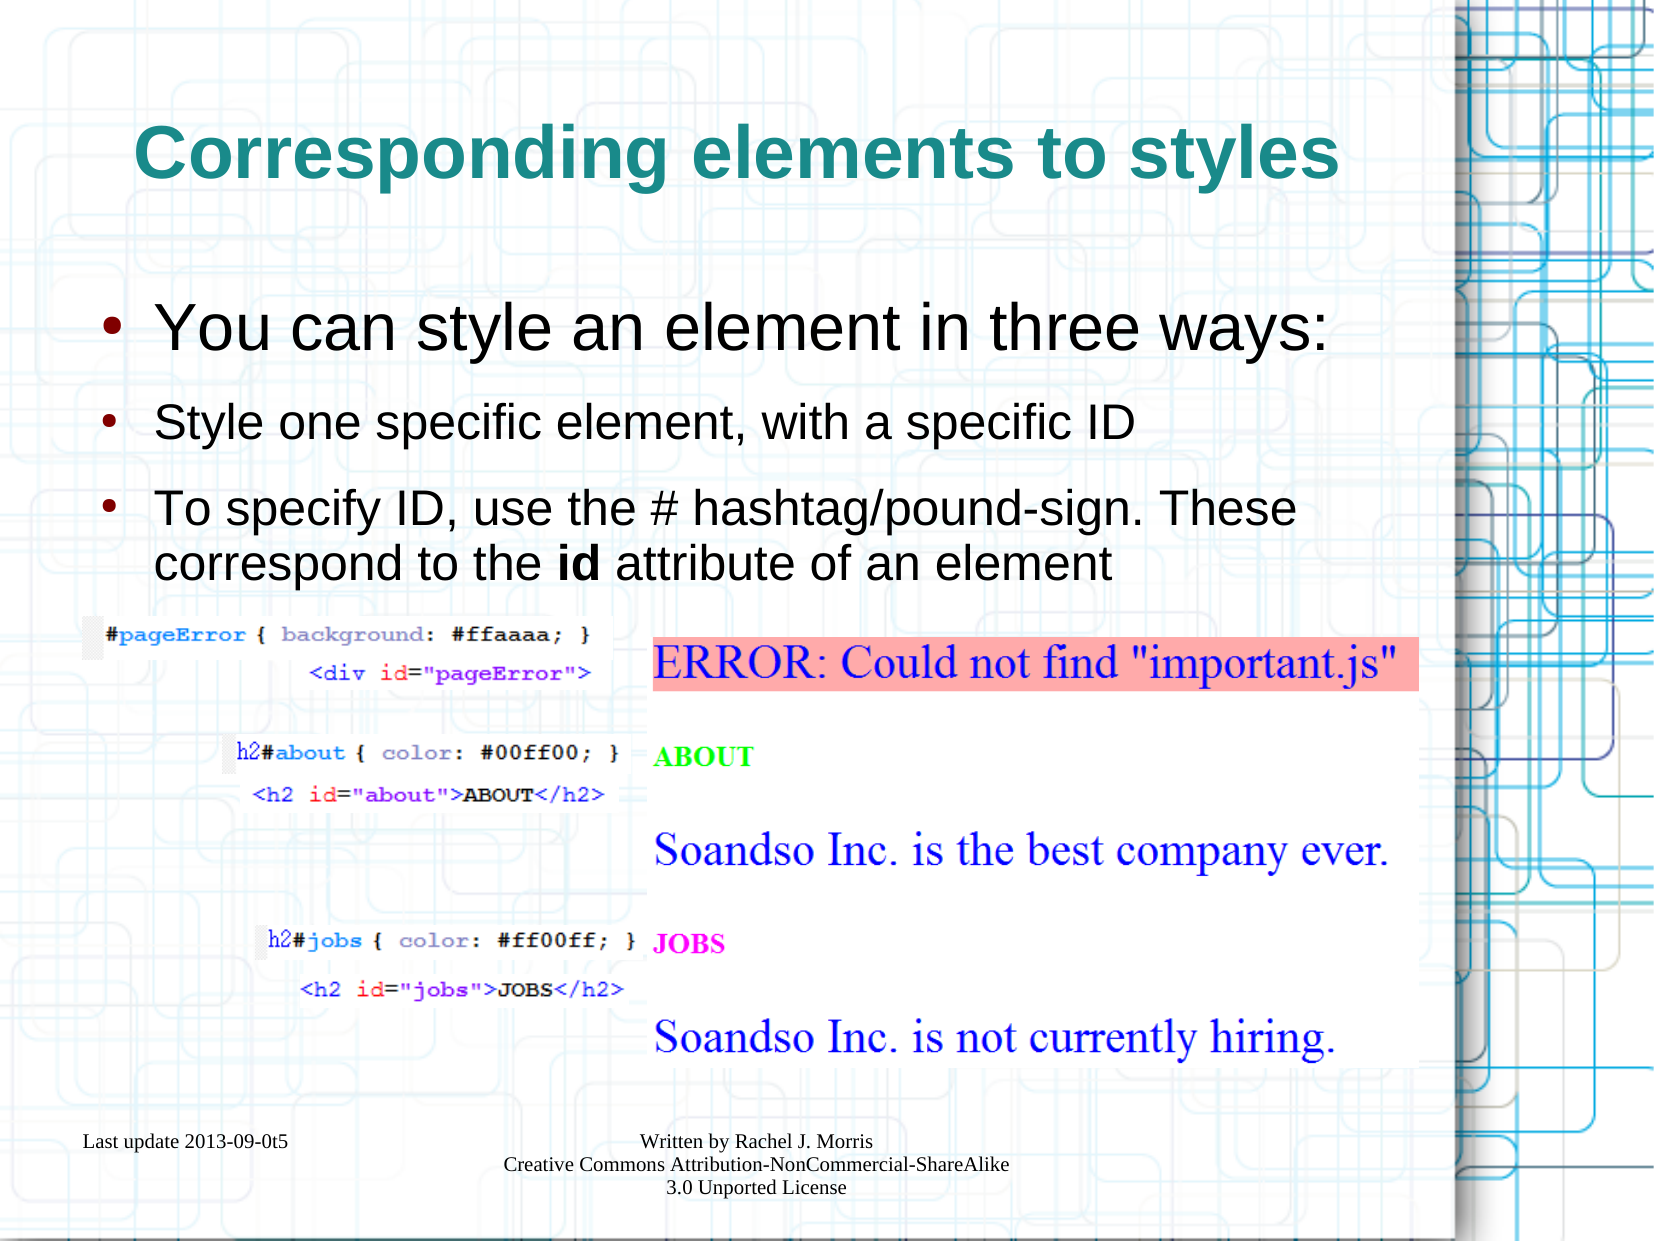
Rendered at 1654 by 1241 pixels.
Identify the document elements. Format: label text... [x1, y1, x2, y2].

list You can style an element in three ways: Style one specific element, with a specific ID To specify ID, use the # hashtag/pound-sign. These correspond to the id attribute of an element [82, 290, 1418, 1010]
title Corresponding elements to styles [59, 49, 1418, 257]
picture [0, 0, 1654, 1241]
